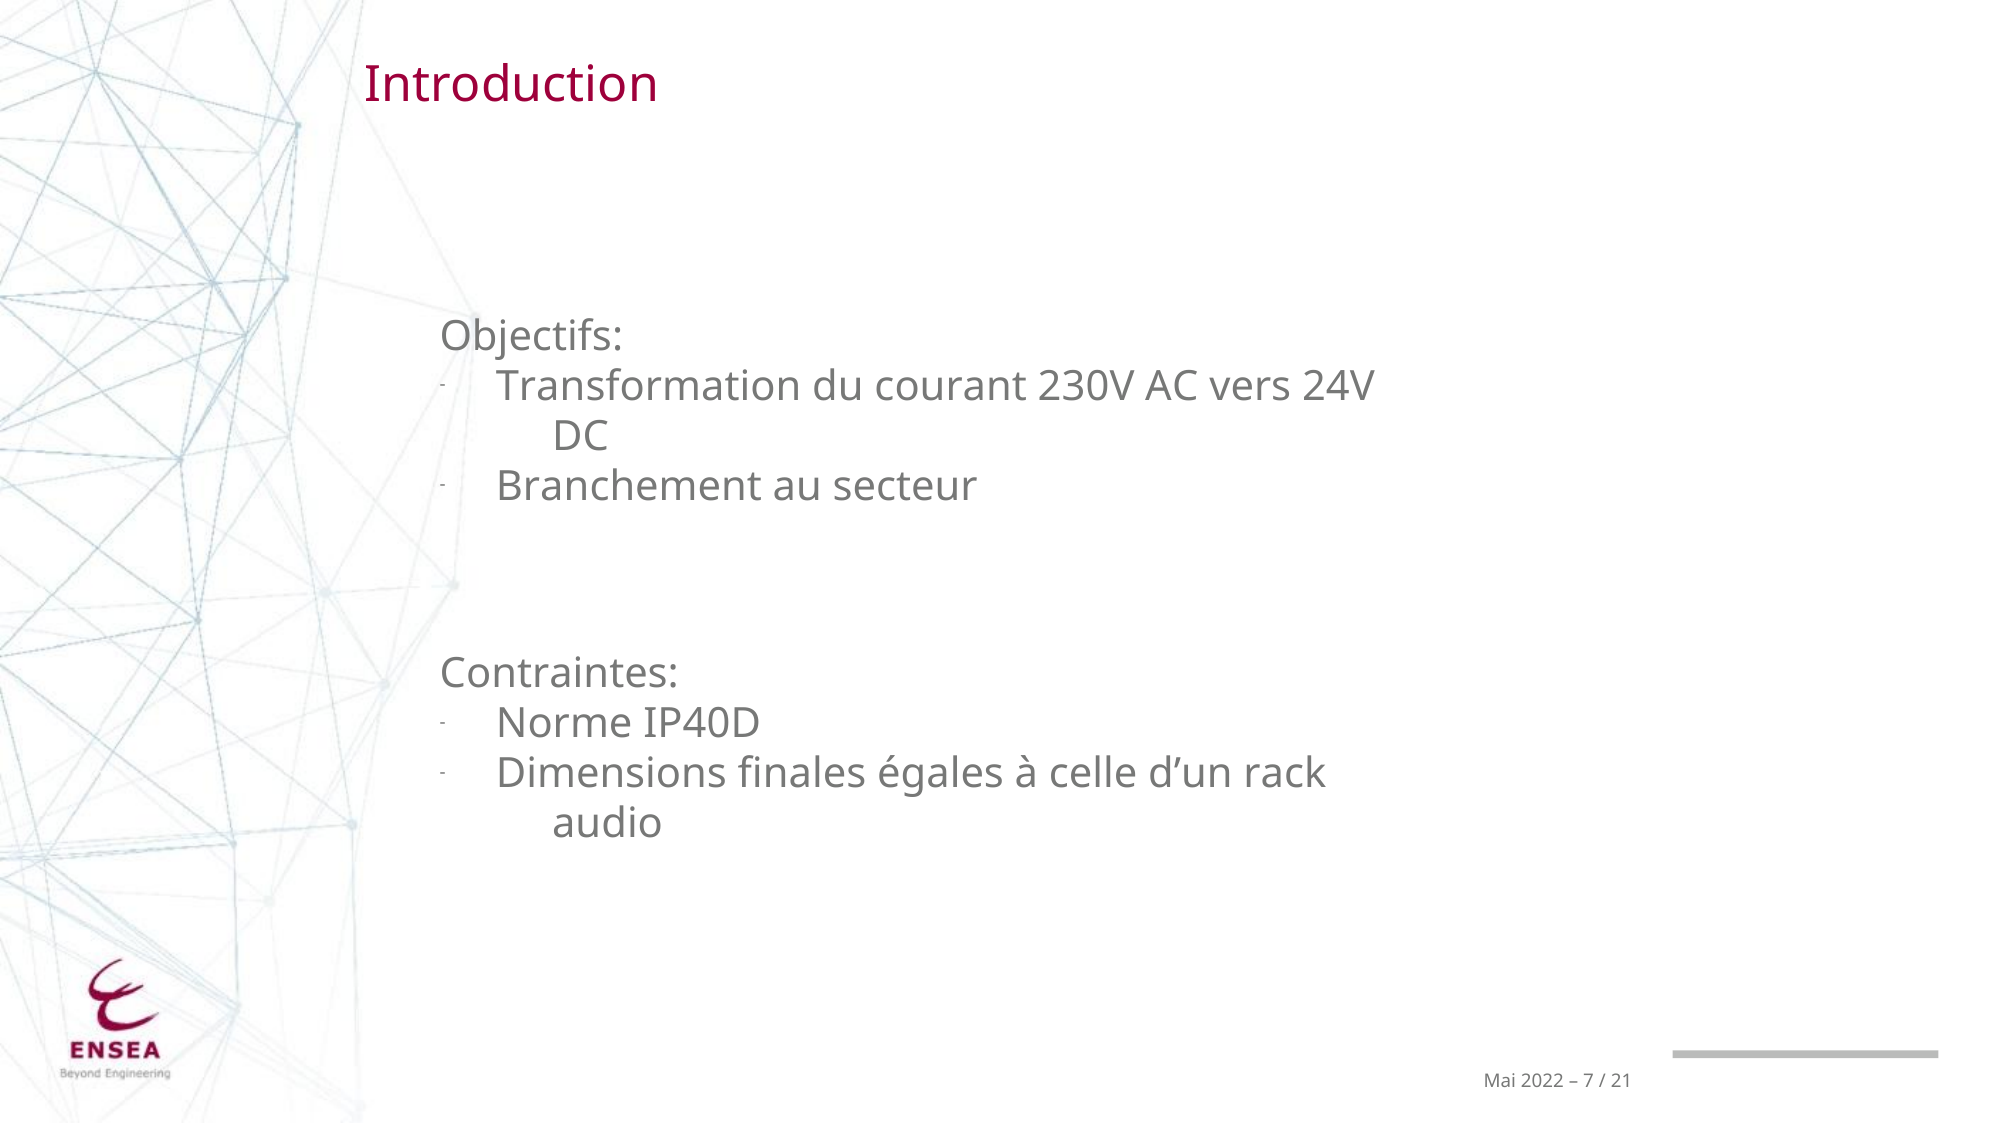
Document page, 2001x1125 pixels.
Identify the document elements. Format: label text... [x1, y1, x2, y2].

text_box Mai 2022 – ‹#› / 21 [1468, 1061, 1951, 1102]
text_box Objectifs: Transformation du courant 230V AC vers 24V DC Branchement au secteur [425, 301, 1422, 566]
text_box Contraintes: Norme IP40D Dimensions finales égales à celle d’un rack audio [425, 638, 1458, 1004]
text_box Introduction [349, 44, 944, 123]
text_box [1673, 1050, 1938, 1058]
